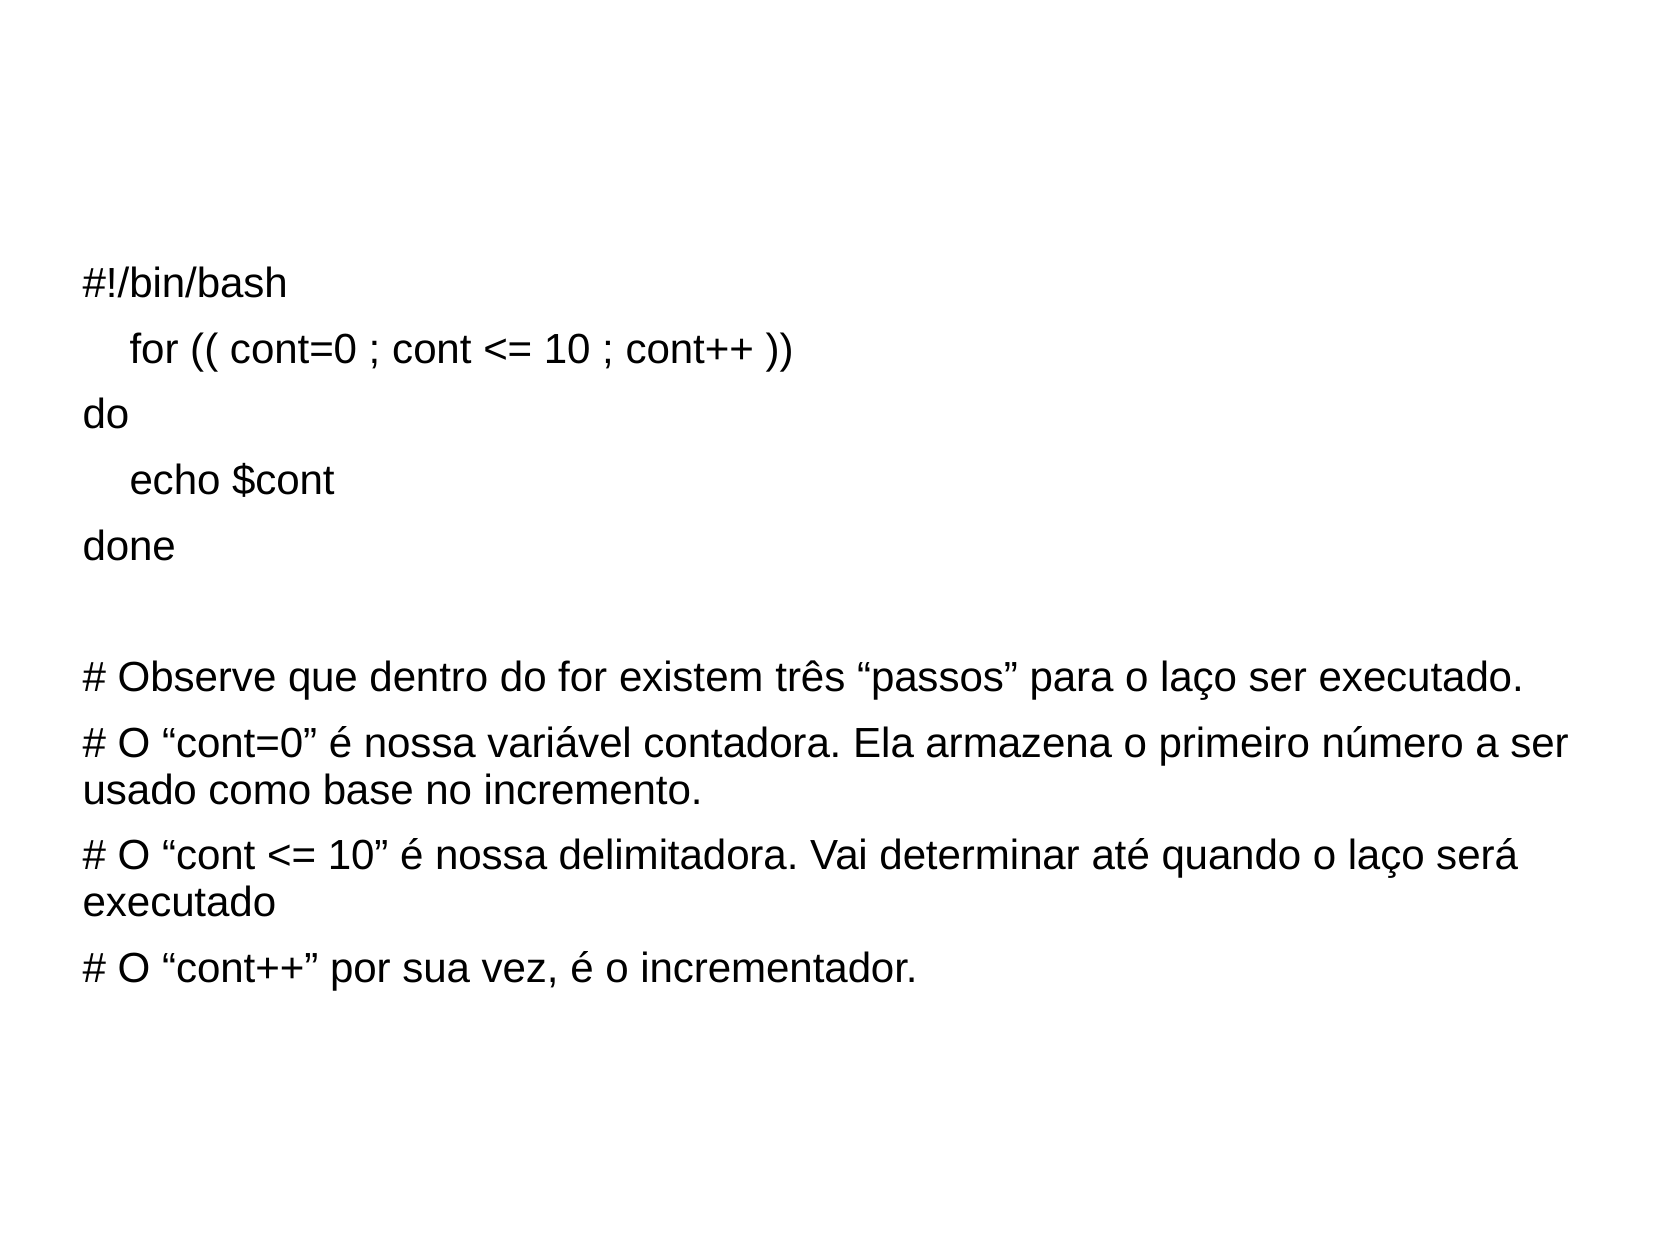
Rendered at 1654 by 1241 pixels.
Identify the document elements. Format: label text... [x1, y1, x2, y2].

list #!/bin/bash for (( cont=0 ; cont <= 10 ; cont++ )) do echo $cont done # Observe que dentro do for existem três “passos” para o laço ser executado. # O “cont=0” é nossa variável contadora. Ela armazena o primeiro número a ser usado como base no incremento. # O “cont <= 10” é nossa delimitadora. Vai determinar até quando o laço será executado # O “cont++” por sua vez, é o incrementador. [82, 259, 1571, 1010]
